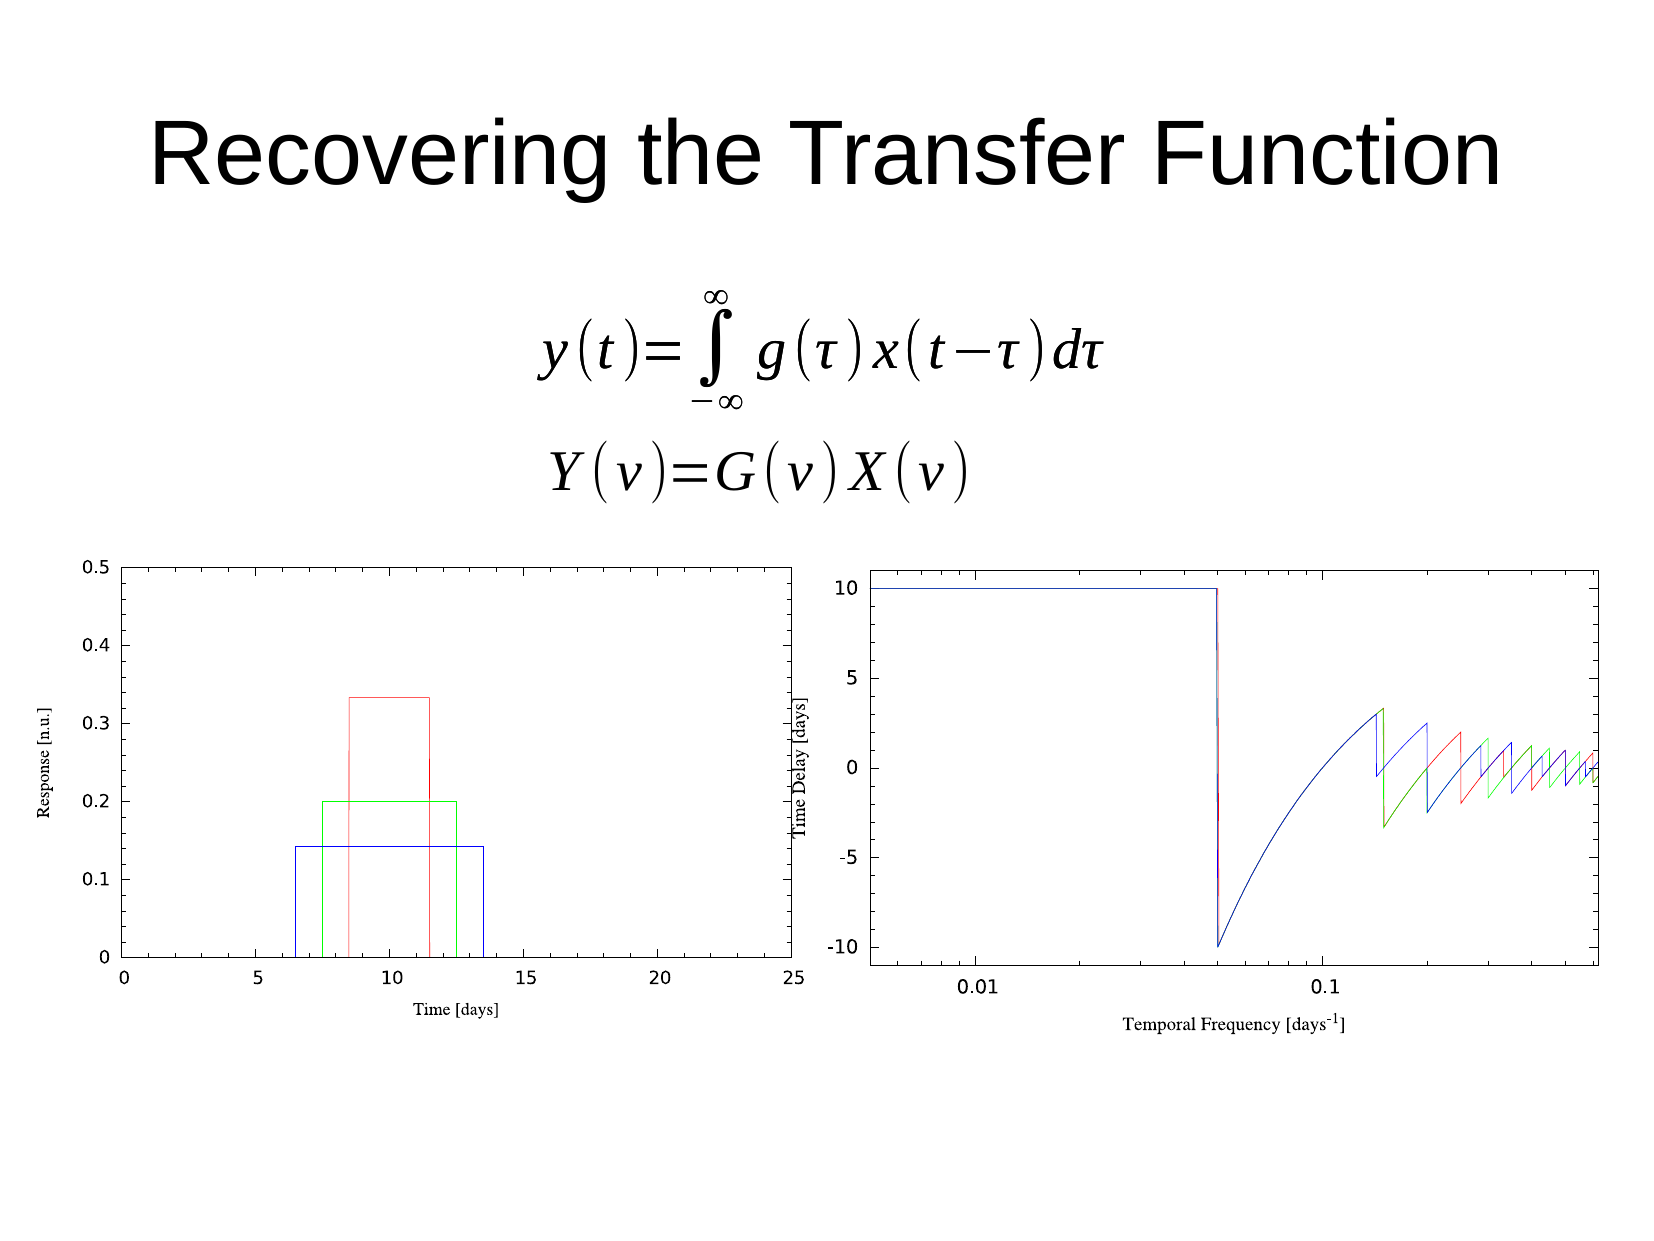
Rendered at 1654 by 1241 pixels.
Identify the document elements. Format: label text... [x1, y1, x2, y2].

chart [532, 436, 984, 506]
chart [520, 288, 1122, 411]
title Recovering the Transfer Function [82, 49, 1571, 257]
picture [25, 543, 1634, 1241]
